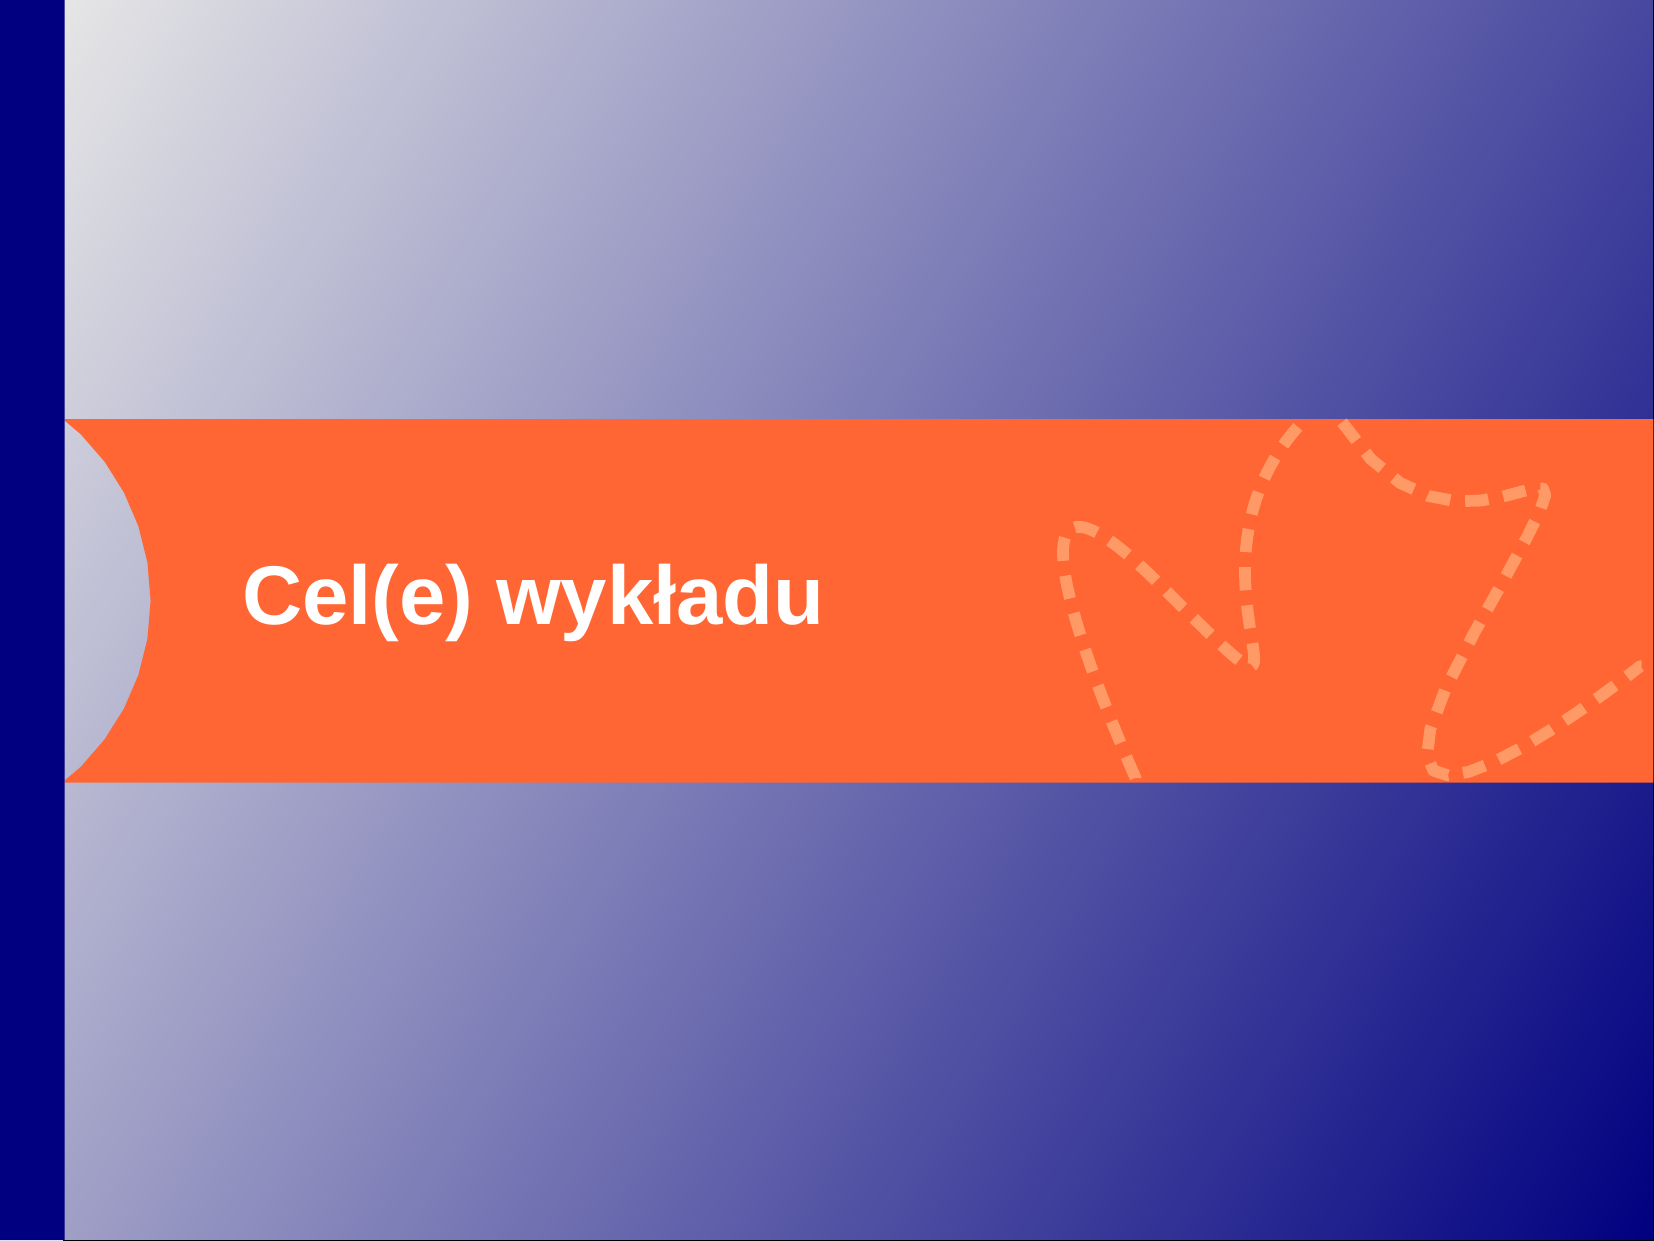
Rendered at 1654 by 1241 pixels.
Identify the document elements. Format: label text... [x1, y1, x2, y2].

title Cel(e) wykładu [242, 474, 1111, 727]
